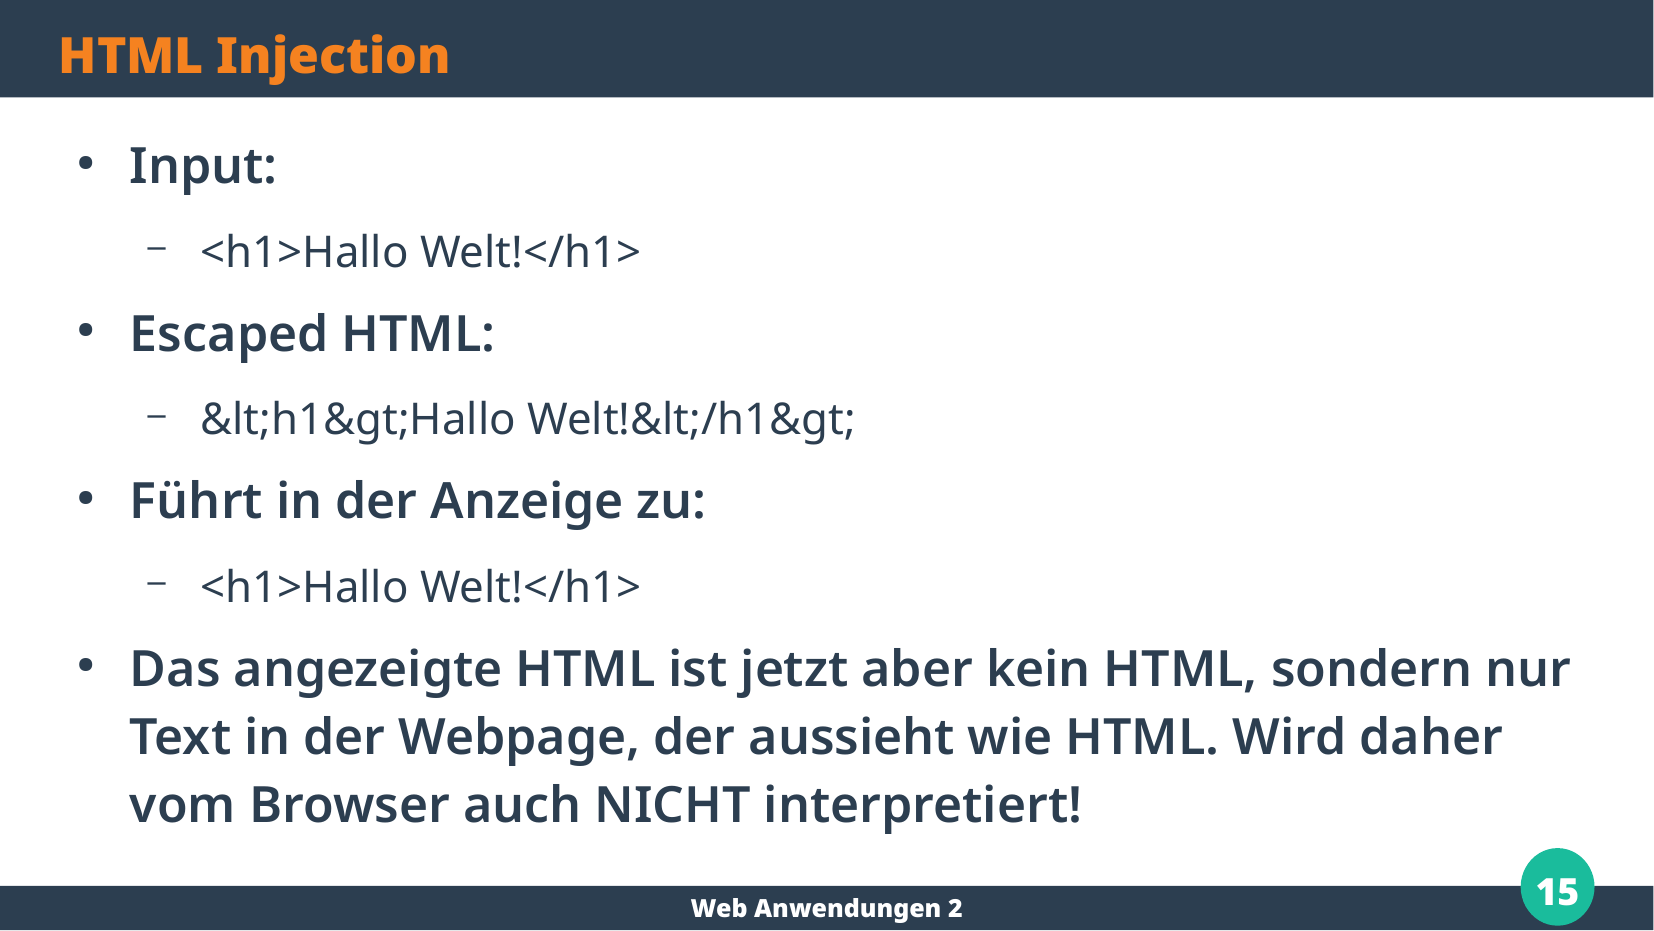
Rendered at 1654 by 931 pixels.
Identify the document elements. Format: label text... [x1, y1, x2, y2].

list Input: <h1>Hallo Welt!</h1> Escaped HTML: &lt;h1&gt;Hallo Welt!&lt;/h1&gt; Führt in der Anzeige zu: <h1>Hallo Welt!</h1> Das angezeigte HTML ist jetzt aber kein HTML, sondern nur Text in der Webpage, der aussieht wie HTML. Wird daher vom Browser auch NICHT interpretiert! [59, 129, 1595, 864]
title HTML Injection [59, 8, 1595, 89]
